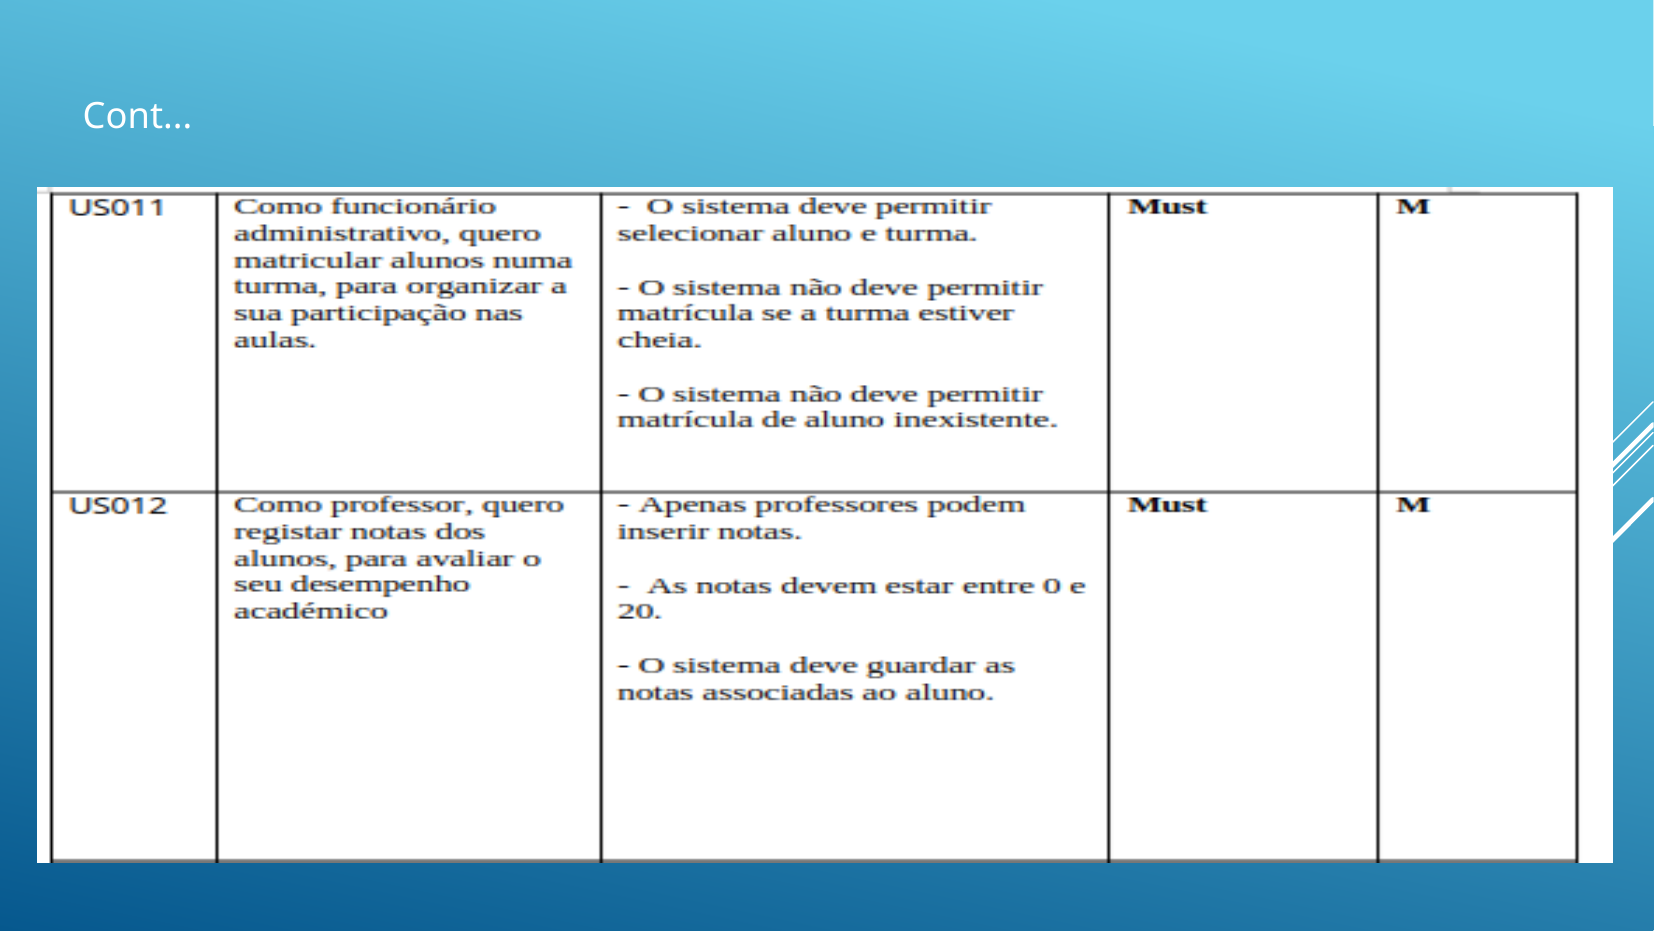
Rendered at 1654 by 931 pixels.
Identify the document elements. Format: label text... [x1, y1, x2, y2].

picture [37, 187, 1613, 863]
title Cont... [82, 37, 1571, 187]
